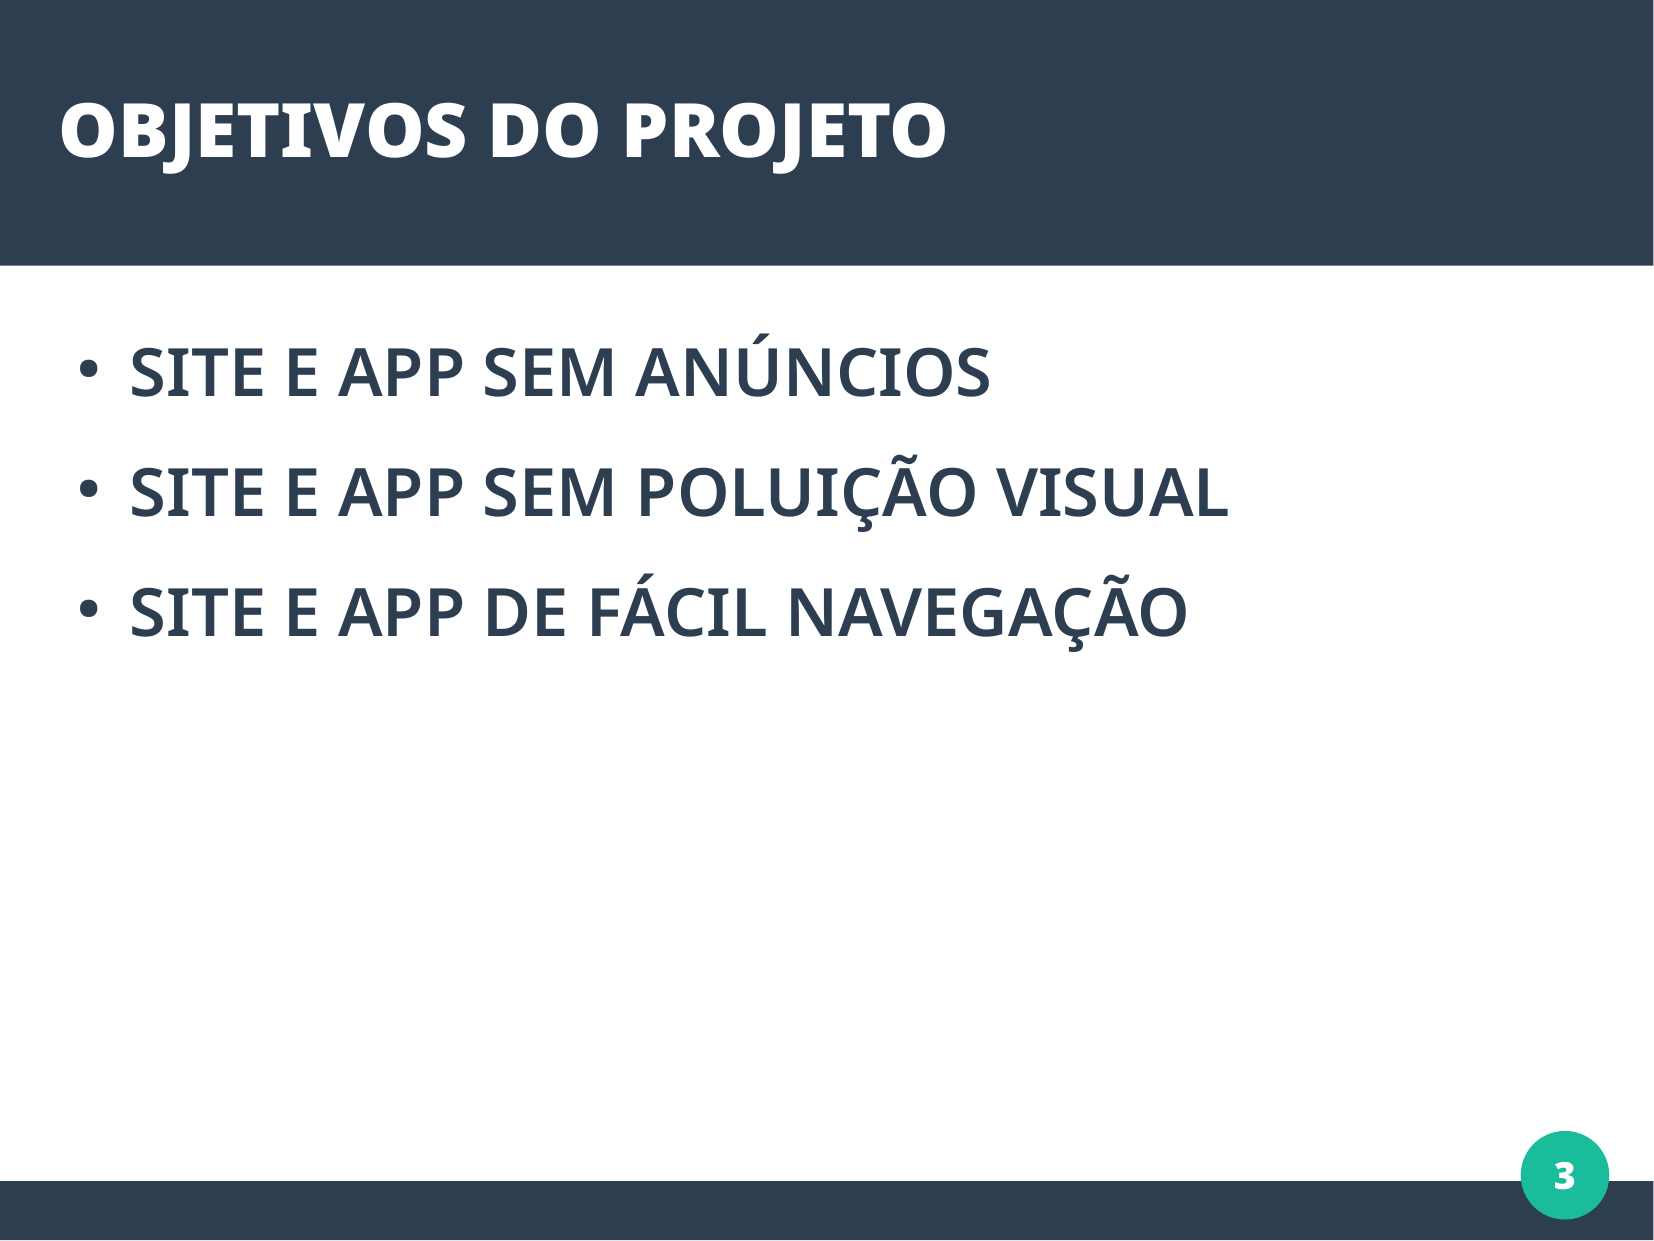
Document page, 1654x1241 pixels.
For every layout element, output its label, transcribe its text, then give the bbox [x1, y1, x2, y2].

title OBJETIVOS DO PROJETO [59, 49, 1595, 207]
list SITE E APP SEM ANÚNCIOS SITE E APP SEM POLUIÇÃO VISUAL SITE E APP DE FÁCIL NAVEGAÇÃO [59, 324, 1595, 1152]
